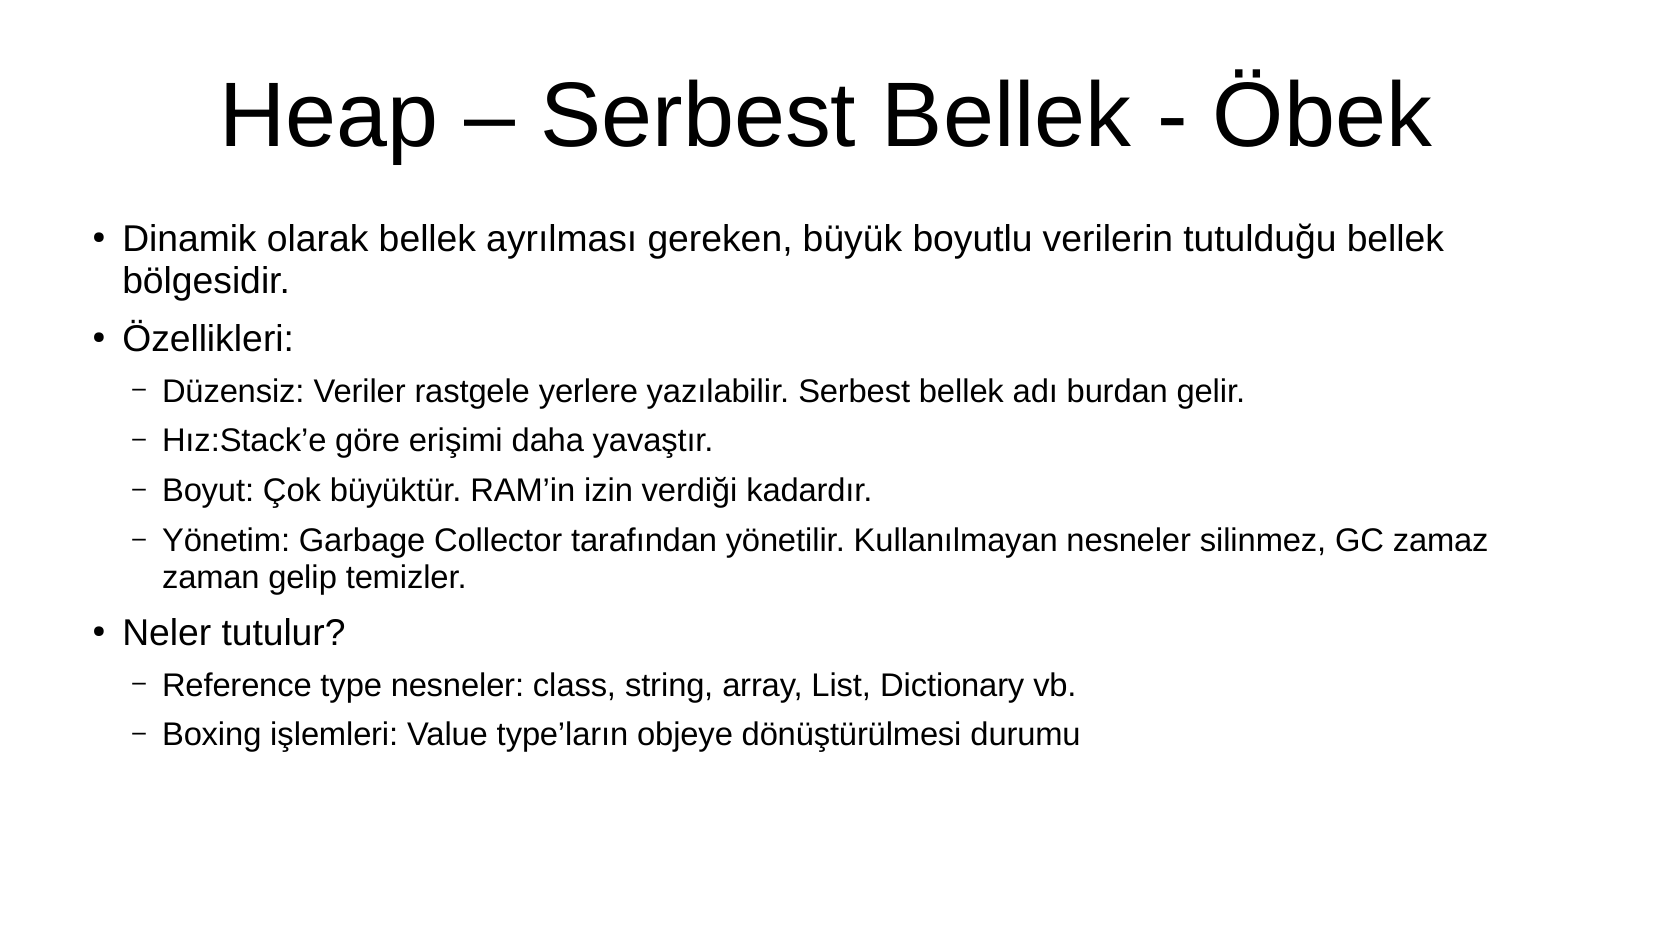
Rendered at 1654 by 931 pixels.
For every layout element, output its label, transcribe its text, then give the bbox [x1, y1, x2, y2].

list Dinamik olarak bellek ayrılması gereken, büyük boyutlu verilerin tutulduğu bellek bölgesidir. Özellikleri: Düzensiz: Veriler rastgele yerlere yazılabilir. Serbest bellek adı burdan gelir. Hız:Stack’e göre erişimi daha yavaştır. Boyut: Çok büyüktür. RAM’in izin verdiği kadardır. Yönetim: Garbage Collector tarafından yönetilir. Kullanılmayan nesneler silinmez, GC zamaz zaman gelip temizler. Neler tutulur? Reference type nesneler: class, string, array, List, Dictionary vb. Boxing işlemleri: Value type’ların objeye dönüştürülmesi durumu [82, 217, 1571, 758]
title Heap – Serbest Bellek - Öbek [82, 37, 1571, 193]
